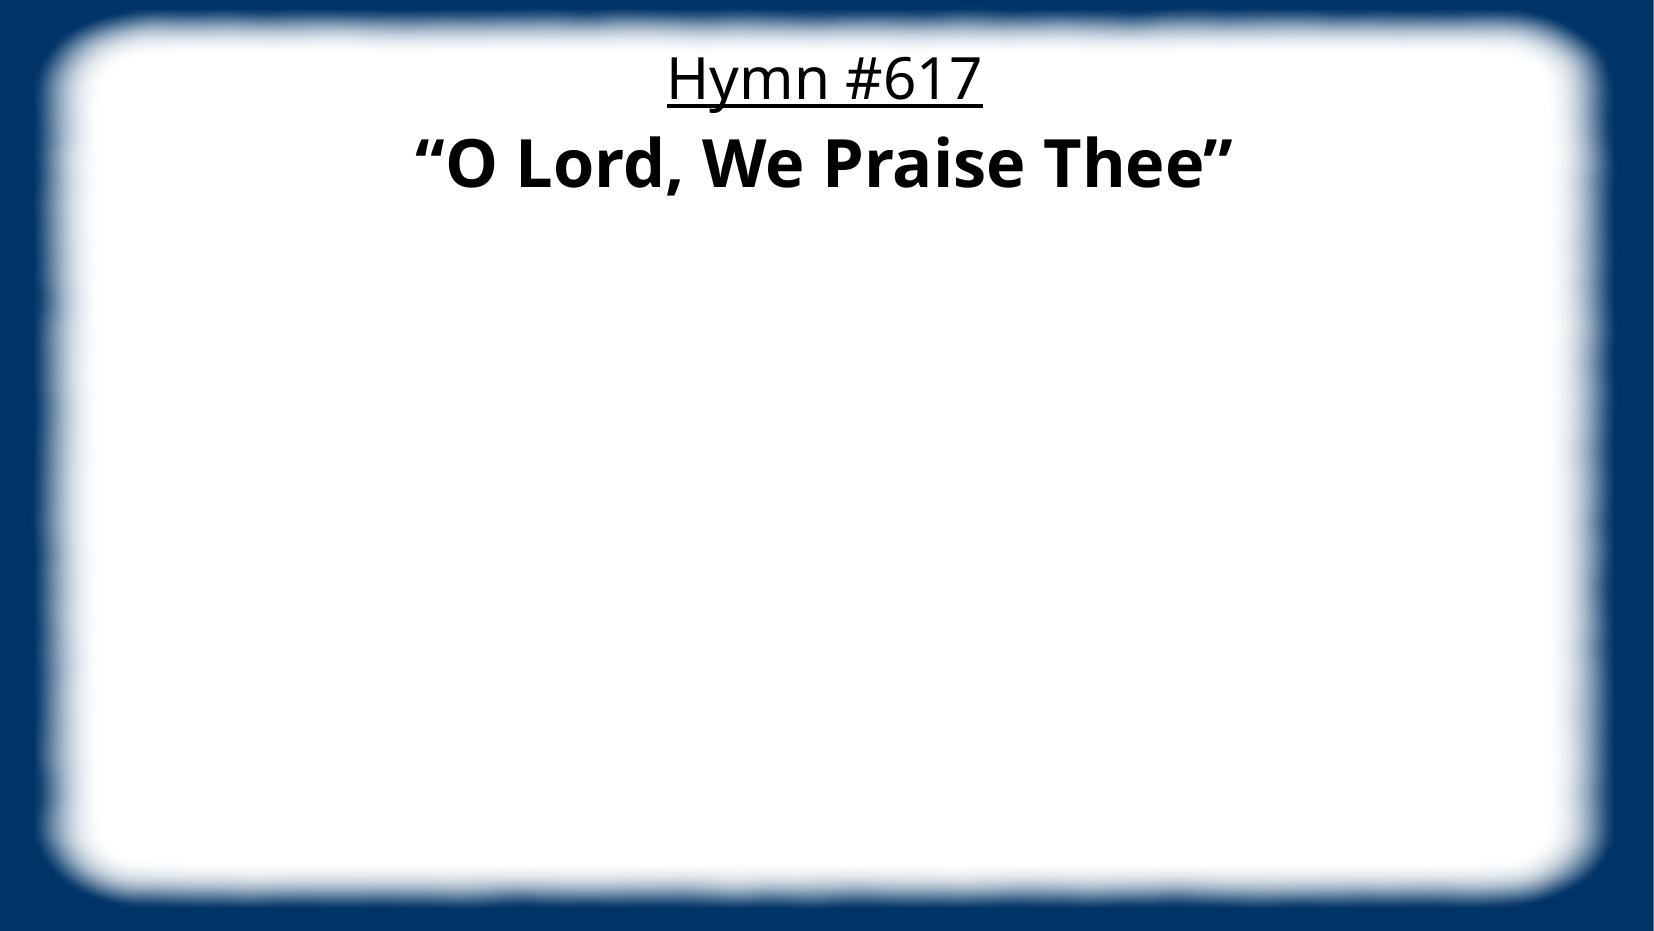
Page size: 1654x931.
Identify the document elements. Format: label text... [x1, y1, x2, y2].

picture [0, 0, 1654, 931]
text_box Hymn #617 “O Lord, We Praise Thee” [75, 30, 1576, 211]
